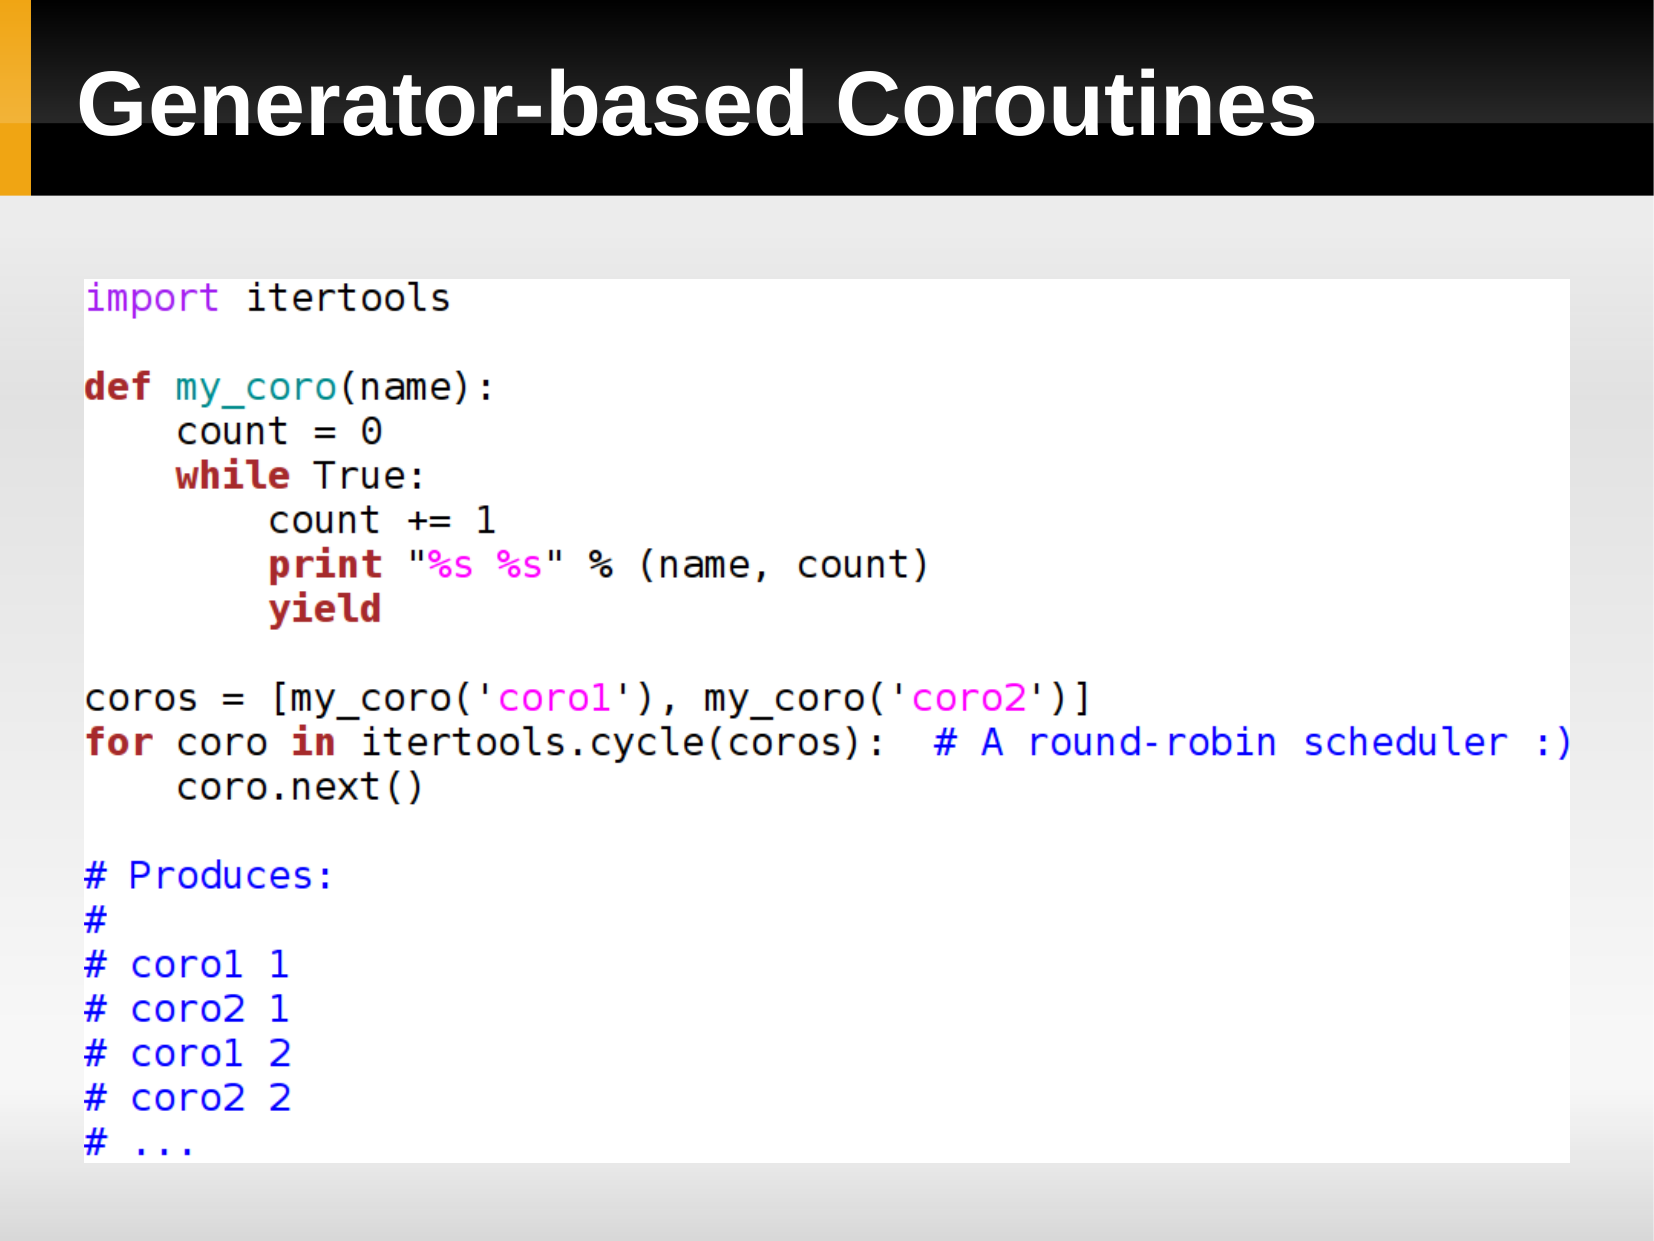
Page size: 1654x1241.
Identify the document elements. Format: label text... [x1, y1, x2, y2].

picture [0, 0, 1654, 1241]
title Generator-based Coroutines [76, 0, 1565, 208]
